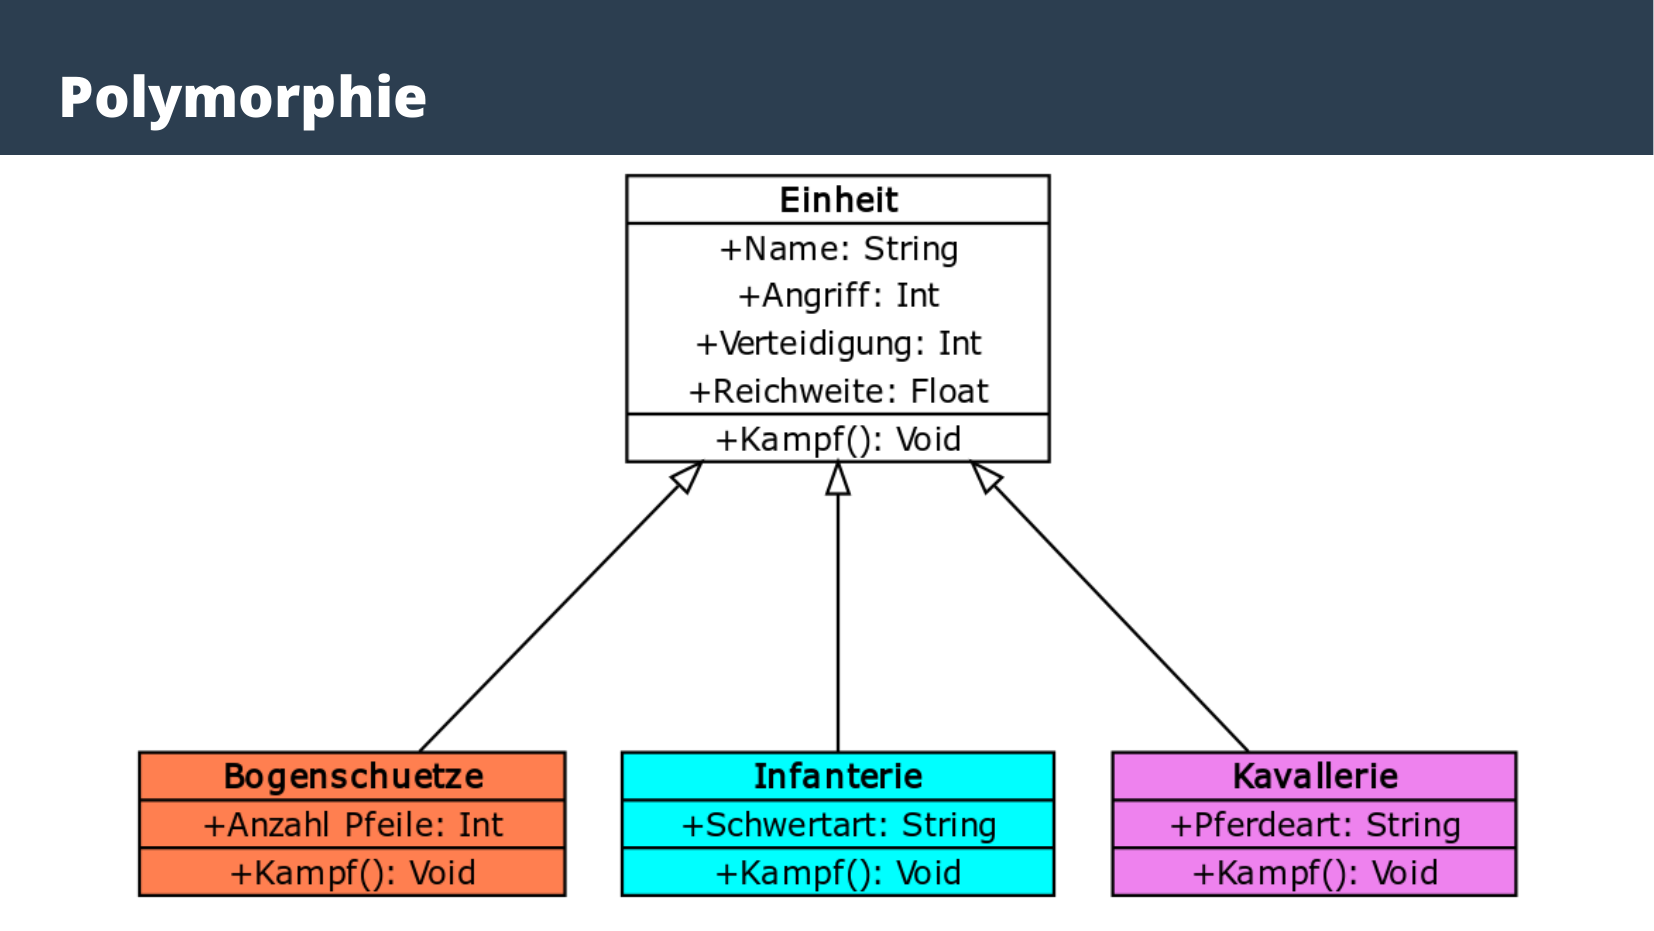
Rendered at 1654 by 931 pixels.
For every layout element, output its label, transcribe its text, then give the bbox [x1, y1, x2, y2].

title Polymorphie [59, 37, 1595, 156]
picture [127, 161, 1527, 916]
